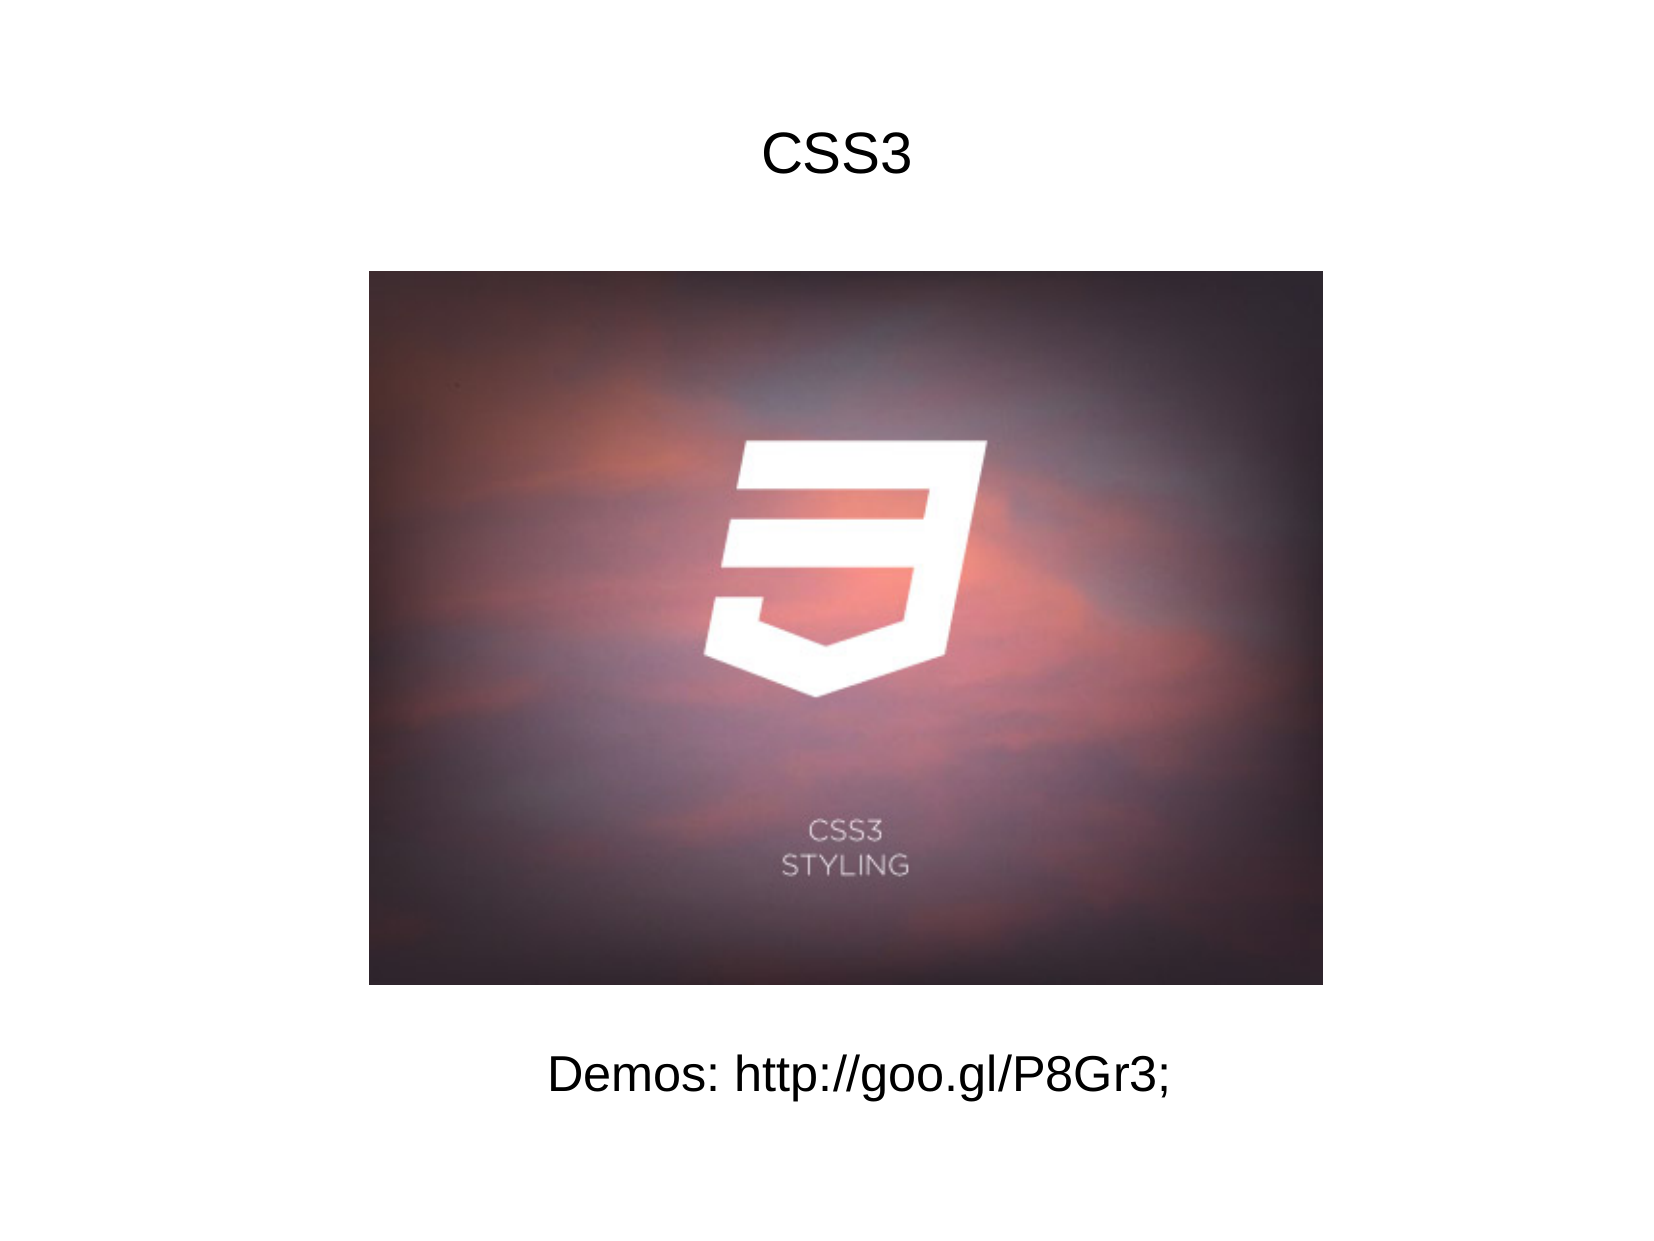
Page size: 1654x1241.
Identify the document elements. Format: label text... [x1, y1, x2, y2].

list Demos: http://goo.gl/P8Gr3; [82, 290, 1571, 1109]
picture [369, 271, 1323, 985]
title CSS3 [82, 49, 1571, 257]
